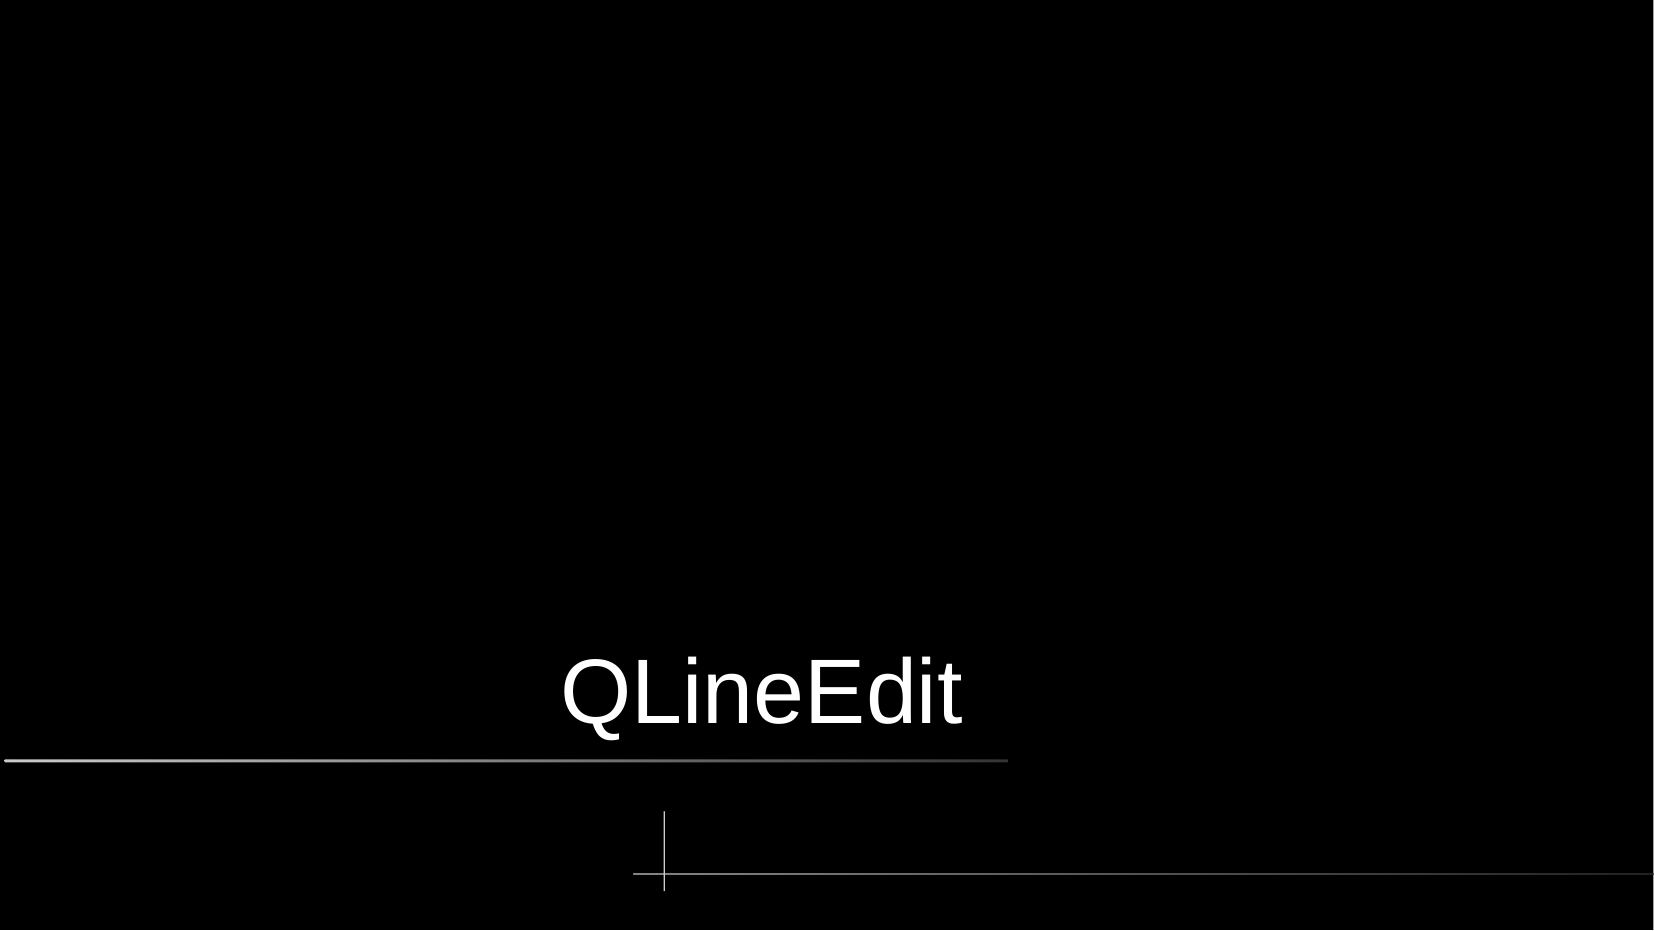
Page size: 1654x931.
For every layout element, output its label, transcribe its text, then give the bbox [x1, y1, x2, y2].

title QLineEdit [23, 637, 1501, 746]
